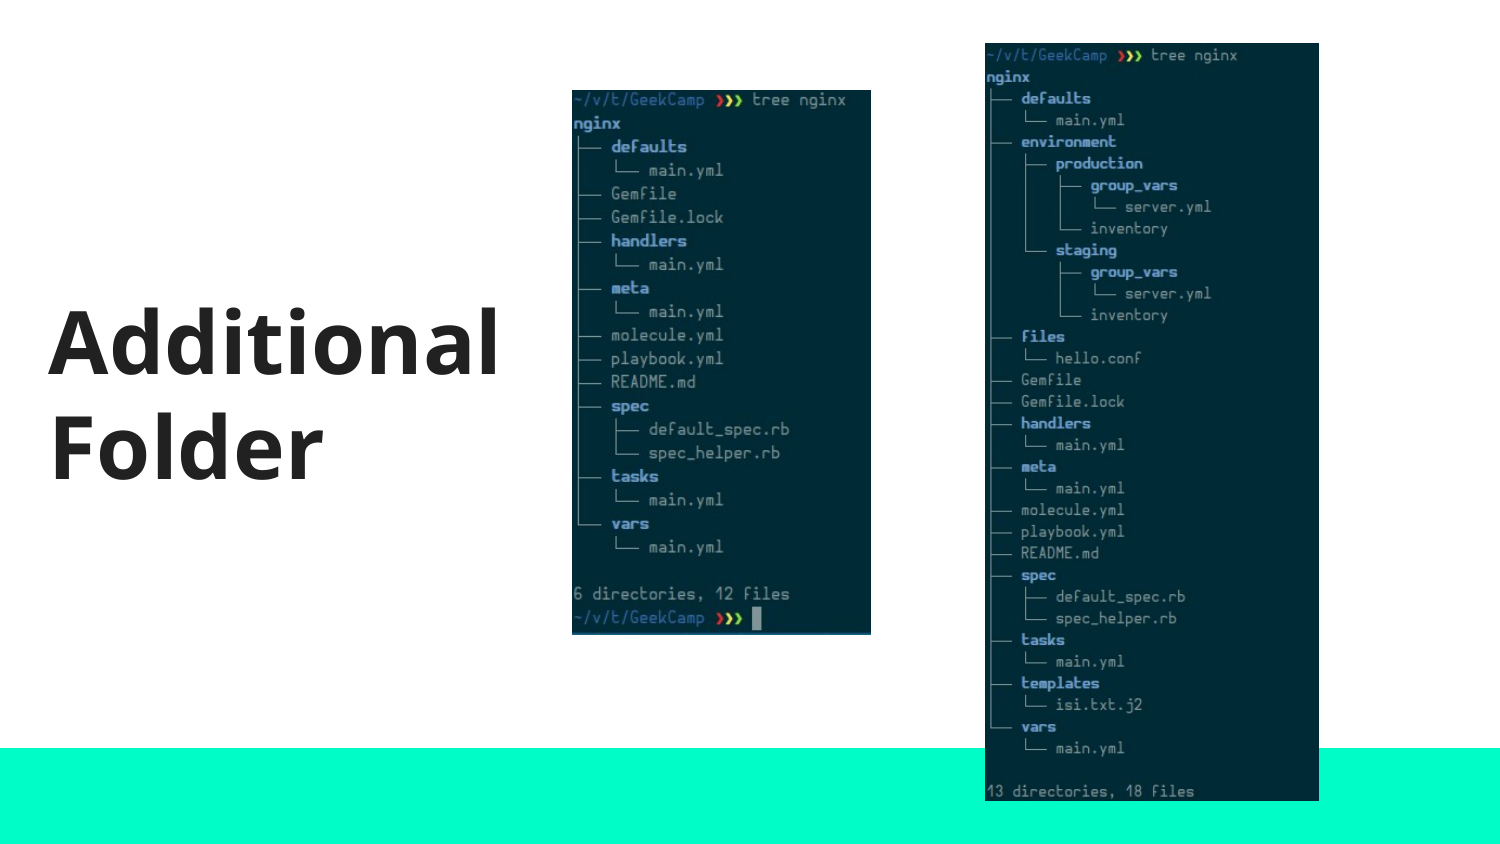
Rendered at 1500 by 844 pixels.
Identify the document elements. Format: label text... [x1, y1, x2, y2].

picture [612, 419, 620, 447]
picture [650, 422, 676, 435]
picture [612, 93, 617, 105]
picture [612, 400, 649, 414]
picture [1152, 182, 1179, 190]
picture [650, 303, 692, 323]
picture [754, 92, 790, 108]
picture [612, 210, 639, 225]
picture [1021, 86, 1050, 103]
picture [716, 585, 722, 604]
picture [1112, 47, 1144, 66]
picture [1161, 612, 1176, 632]
picture [762, 445, 780, 466]
picture [1057, 741, 1095, 753]
picture [615, 492, 620, 502]
picture [574, 585, 582, 599]
picture [677, 375, 697, 389]
picture [1118, 309, 1141, 320]
picture [1056, 243, 1072, 258]
picture [985, 70, 1029, 86]
picture [594, 584, 647, 604]
picture [613, 611, 620, 627]
picture [800, 90, 848, 108]
picture [623, 93, 627, 105]
picture [1152, 49, 1167, 60]
picture [1196, 201, 1211, 214]
picture [1101, 741, 1124, 756]
picture [987, 91, 995, 717]
picture [611, 139, 639, 152]
picture [658, 93, 665, 104]
picture [611, 372, 669, 392]
picture [1022, 161, 1030, 248]
picture [650, 447, 687, 462]
picture [650, 208, 677, 226]
picture [697, 257, 723, 277]
picture [1187, 290, 1193, 302]
picture [1048, 91, 1093, 105]
picture [650, 611, 664, 624]
picture [1022, 373, 1063, 387]
picture [1099, 655, 1124, 670]
picture [1057, 391, 1082, 408]
picture [631, 93, 638, 106]
picture [1091, 789, 1113, 801]
picture [1073, 377, 1083, 386]
picture [649, 163, 692, 179]
picture [1018, 64, 1025, 70]
picture [697, 162, 723, 182]
picture [1101, 118, 1106, 128]
picture [641, 133, 668, 155]
picture [1064, 53, 1071, 60]
picture [622, 611, 627, 623]
picture [1057, 654, 1096, 668]
picture [1058, 173, 1079, 232]
picture [649, 590, 666, 600]
picture [989, 782, 1004, 798]
picture [1109, 350, 1141, 364]
picture [1144, 311, 1167, 323]
picture [649, 540, 692, 555]
picture [744, 587, 792, 630]
picture [1021, 417, 1092, 431]
picture [625, 427, 633, 432]
picture [666, 611, 704, 626]
picture [996, 49, 1002, 60]
picture [697, 491, 723, 508]
picture [1074, 52, 1080, 60]
picture [1090, 269, 1134, 280]
picture [707, 328, 723, 342]
picture [1057, 481, 1095, 496]
picture [1075, 590, 1080, 601]
picture [650, 185, 657, 203]
picture [1026, 119, 1046, 123]
picture [772, 412, 791, 435]
picture [1169, 586, 1187, 602]
picture [1161, 204, 1176, 212]
picture [575, 114, 621, 132]
picture [1014, 783, 1089, 797]
picture [678, 422, 761, 438]
picture [1196, 49, 1242, 65]
picture [1022, 525, 1037, 540]
picture [1022, 50, 1027, 60]
picture [1056, 351, 1101, 367]
picture [650, 492, 692, 506]
picture [611, 279, 649, 294]
picture [642, 209, 647, 224]
picture [1101, 481, 1124, 496]
picture [679, 97, 705, 108]
picture [1022, 571, 1057, 583]
picture [1057, 435, 1096, 456]
picture [1022, 724, 1058, 732]
picture [631, 352, 685, 368]
picture [1127, 697, 1142, 715]
picture [708, 90, 747, 109]
picture [1152, 269, 1180, 277]
picture [603, 611, 609, 623]
picture [669, 135, 687, 153]
picture [641, 97, 657, 105]
picture [1066, 373, 1072, 386]
picture [1092, 221, 1115, 241]
picture [1144, 270, 1150, 277]
picture [1091, 699, 1097, 713]
picture [612, 468, 662, 482]
picture [1022, 392, 1055, 412]
picture [1034, 595, 1043, 600]
picture [584, 93, 591, 105]
picture [1101, 504, 1124, 518]
picture [697, 540, 723, 559]
picture [1022, 329, 1065, 344]
picture [1161, 785, 1176, 801]
picture [1187, 204, 1193, 215]
picture [1057, 113, 1095, 128]
picture [1126, 197, 1149, 214]
picture [697, 351, 723, 367]
picture [1014, 51, 1018, 61]
picture [1057, 590, 1072, 603]
picture [1128, 782, 1142, 801]
picture [612, 185, 647, 210]
picture [1057, 615, 1090, 627]
picture [1178, 789, 1194, 797]
picture [603, 93, 609, 105]
picture [1022, 134, 1118, 147]
picture [1100, 699, 1115, 710]
picture [1101, 525, 1124, 541]
picture [1101, 437, 1123, 454]
picture [688, 446, 752, 464]
picture [1056, 157, 1143, 171]
picture [1057, 52, 1063, 60]
picture [1022, 495, 1091, 519]
picture [1074, 243, 1118, 258]
picture [1153, 290, 1158, 298]
picture [612, 327, 693, 342]
picture [1058, 263, 1063, 318]
picture [1083, 52, 1106, 63]
picture [1153, 203, 1158, 212]
picture [1195, 287, 1211, 301]
title Additional Folder [34, 272, 544, 404]
picture [1022, 677, 1081, 695]
picture [668, 93, 677, 105]
picture [1082, 678, 1101, 689]
picture [1118, 221, 1158, 235]
picture [1092, 309, 1115, 320]
picture [1021, 460, 1057, 472]
picture [1126, 289, 1149, 299]
picture [576, 134, 601, 527]
picture [612, 521, 649, 530]
picture [1048, 53, 1054, 60]
picture [1081, 547, 1102, 559]
picture [1109, 113, 1124, 128]
picture [1040, 523, 1089, 539]
picture [1057, 696, 1081, 711]
picture [1040, 48, 1045, 60]
picture [1153, 783, 1159, 796]
picture [1144, 183, 1150, 190]
picture [697, 331, 704, 345]
picture [1083, 590, 1159, 605]
picture [1022, 633, 1067, 649]
picture [588, 143, 595, 150]
picture [1022, 588, 1030, 615]
picture [649, 255, 692, 273]
picture [1024, 654, 1039, 668]
picture [1026, 745, 1046, 752]
picture [1025, 481, 1039, 494]
picture [725, 584, 737, 605]
picture [686, 210, 722, 224]
picture [630, 610, 647, 624]
picture [660, 185, 678, 202]
picture [745, 581, 752, 600]
picture [612, 350, 629, 368]
picture [713, 609, 745, 630]
picture [1170, 50, 1186, 60]
picture [1090, 181, 1142, 194]
picture [1161, 290, 1176, 298]
picture [576, 616, 588, 623]
picture [669, 586, 705, 607]
picture [1161, 226, 1168, 236]
picture [1021, 544, 1072, 562]
picture [1092, 394, 1123, 406]
picture [611, 227, 687, 247]
picture [1092, 611, 1150, 627]
picture [697, 303, 723, 320]
